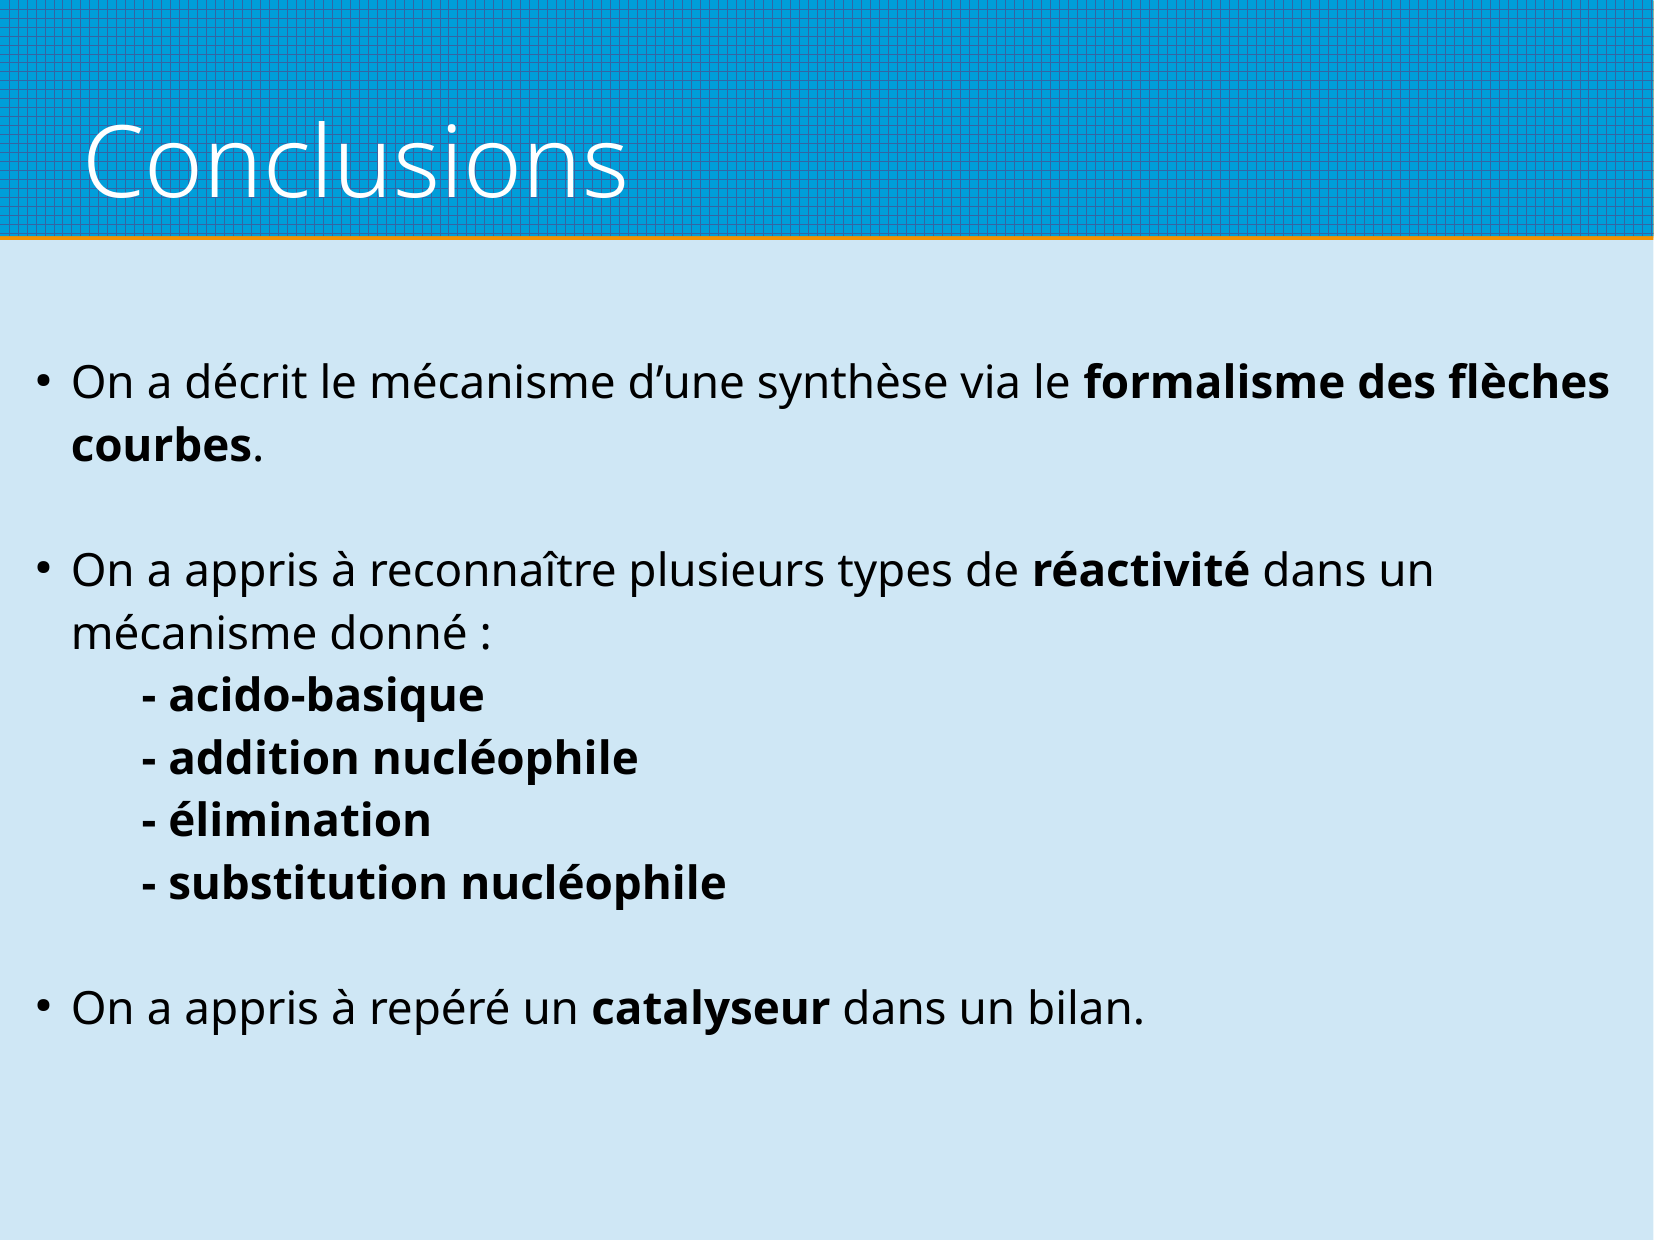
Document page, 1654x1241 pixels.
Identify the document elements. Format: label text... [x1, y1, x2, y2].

title Conclusions [82, 19, 1571, 227]
text_box On a décrit le mécanisme d’une synthèse via le formalisme des flèches courbes. On a appris à reconnaître plusieurs types de réactivité dans un mécanisme donné : - acido-basique - addition nucléophile - élimination - substitution nucléophile On a appris à repéré un catalyseur dans un bilan. [29, 400, 1625, 988]
